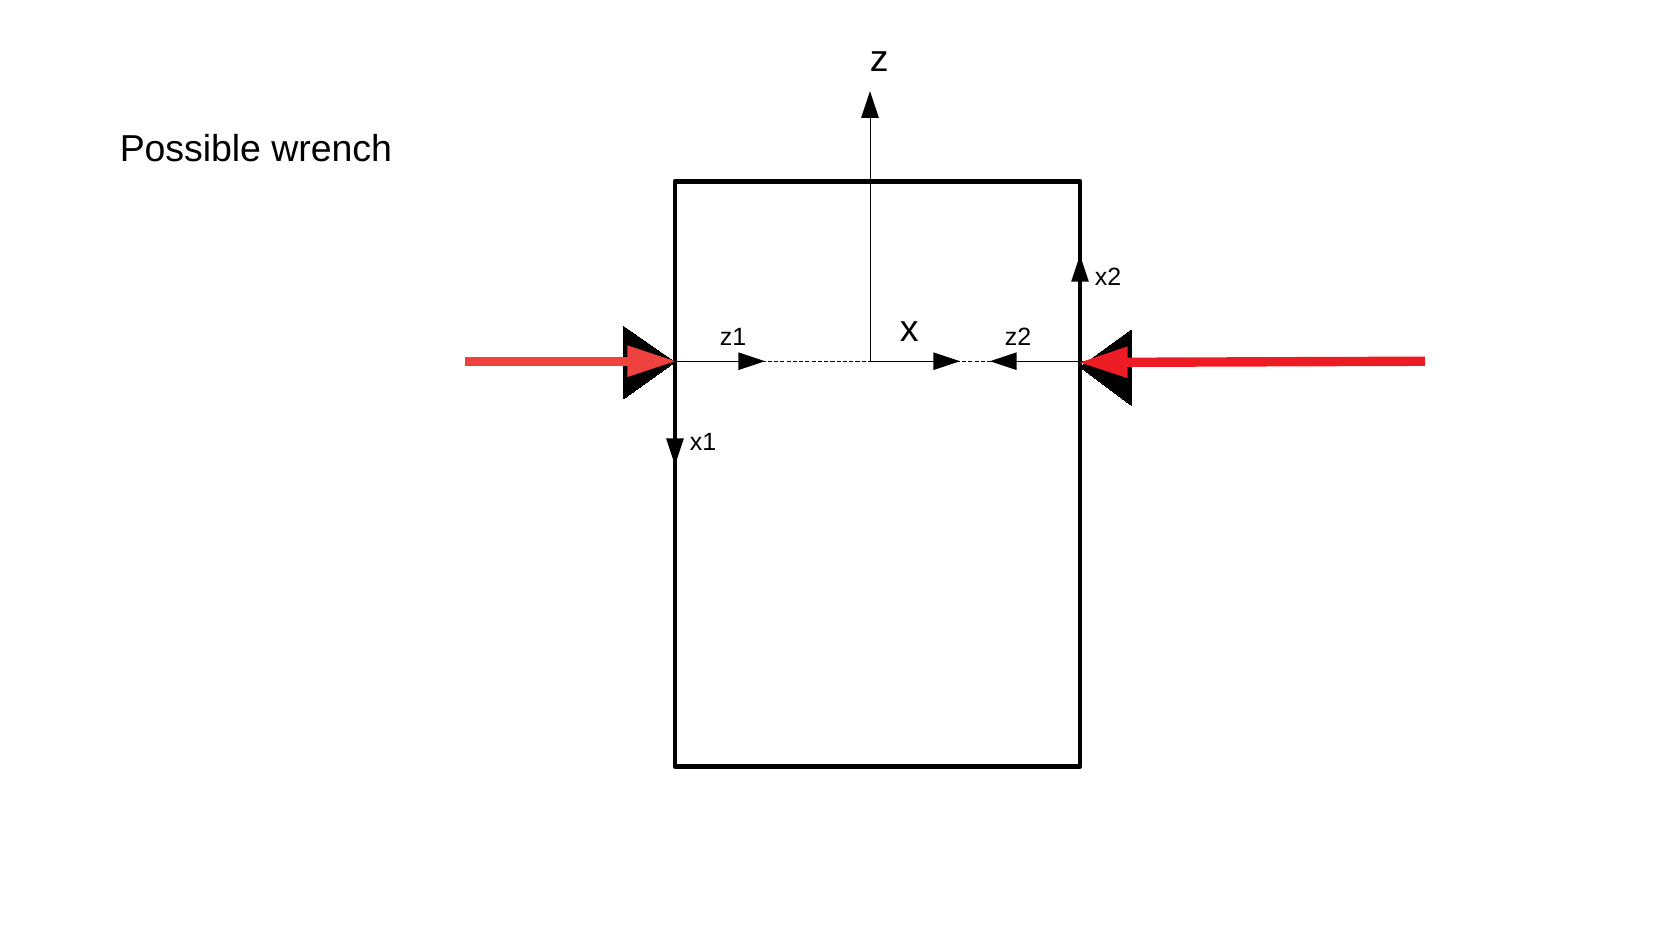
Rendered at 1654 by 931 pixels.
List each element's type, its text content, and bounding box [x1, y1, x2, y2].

text_box [1081, 364, 1132, 406]
text_box z2 [990, 315, 1081, 386]
text_box x1 [675, 420, 766, 491]
text_box Possible wrench [105, 120, 496, 177]
text_box x [885, 300, 976, 399]
text_box x2 [1080, 255, 1171, 326]
text_box [623, 362, 675, 399]
text_box z1 [705, 315, 796, 386]
text_box [1092, 330, 1132, 358]
text_box [623, 326, 671, 359]
text_box z [855, 30, 976, 136]
